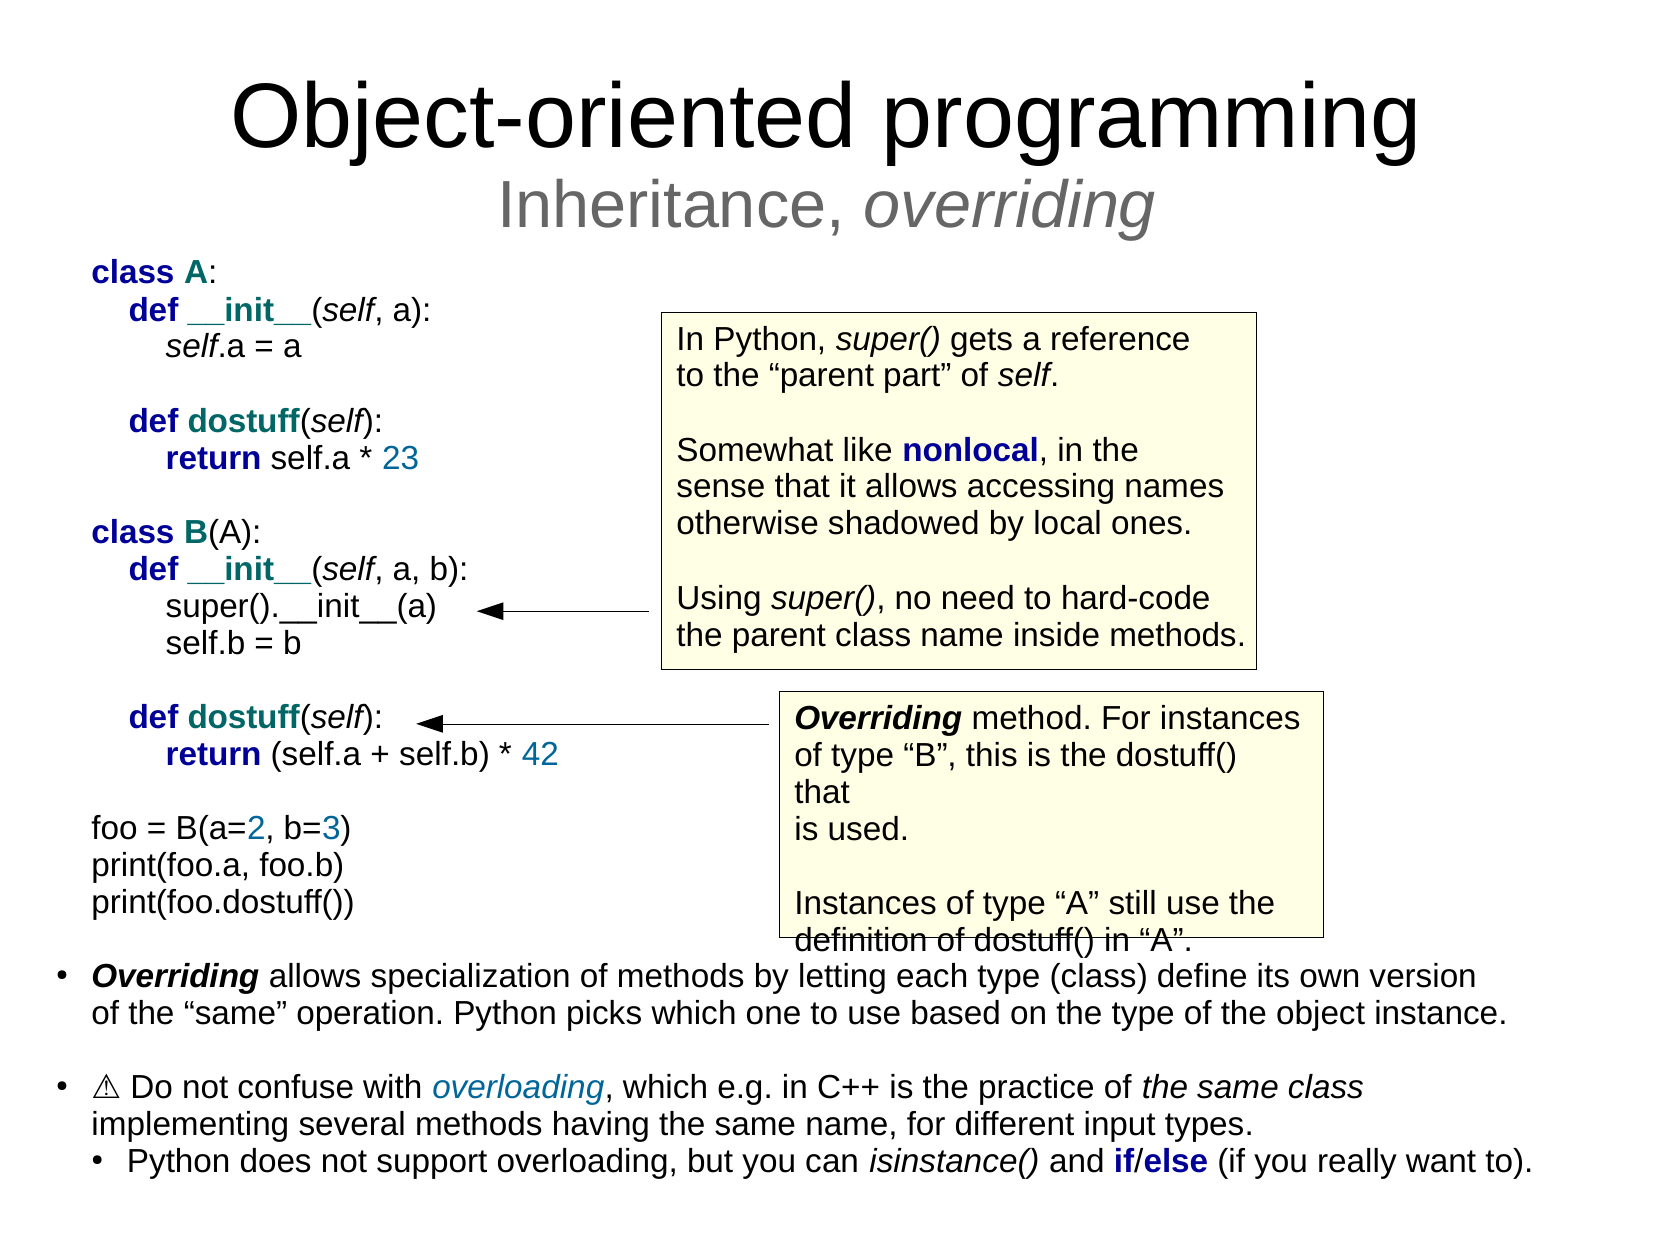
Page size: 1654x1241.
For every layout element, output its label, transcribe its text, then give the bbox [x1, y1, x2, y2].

text_box class A: def __init__(self, a): self.a = a def dostuff(self): return self.a * 23 class B(A): def __init__(self, a, b): super().__init__(a) self.b = b def dostuff(self): return (self.a + self.b) * 42 foo = B(a=2, b=3) print(foo.a, foo.b) print(foo.dostuff()) Overriding allows specialization of methods by letting each type (class) define its own version of the “same” operation. Python picks which one to use based on the type of the object instance. ⚠ Do not confuse with overloading, which e.g. in C++ is the practice of the same class implementing several methods having the same name, for different input types. Python does not support overloading, but you can isinstance() and if/else (if you really want to). [41, 246, 1555, 1241]
text_box In Python, super() gets a reference to the “parent part” of self. Somewhat like nonlocal, in the sense that it allows accessing names otherwise shadowed by local ones. Using super(), no need to hard-code the parent class name inside methods. [661, 312, 1262, 665]
title Object-oriented programming Inheritance, overriding [82, 49, 1571, 257]
text_box Overriding method. For instances of type “B”, this is the dostuff() that is used. Instances of type “A” still use the definition of dostuff() in “A”. [779, 691, 1318, 940]
